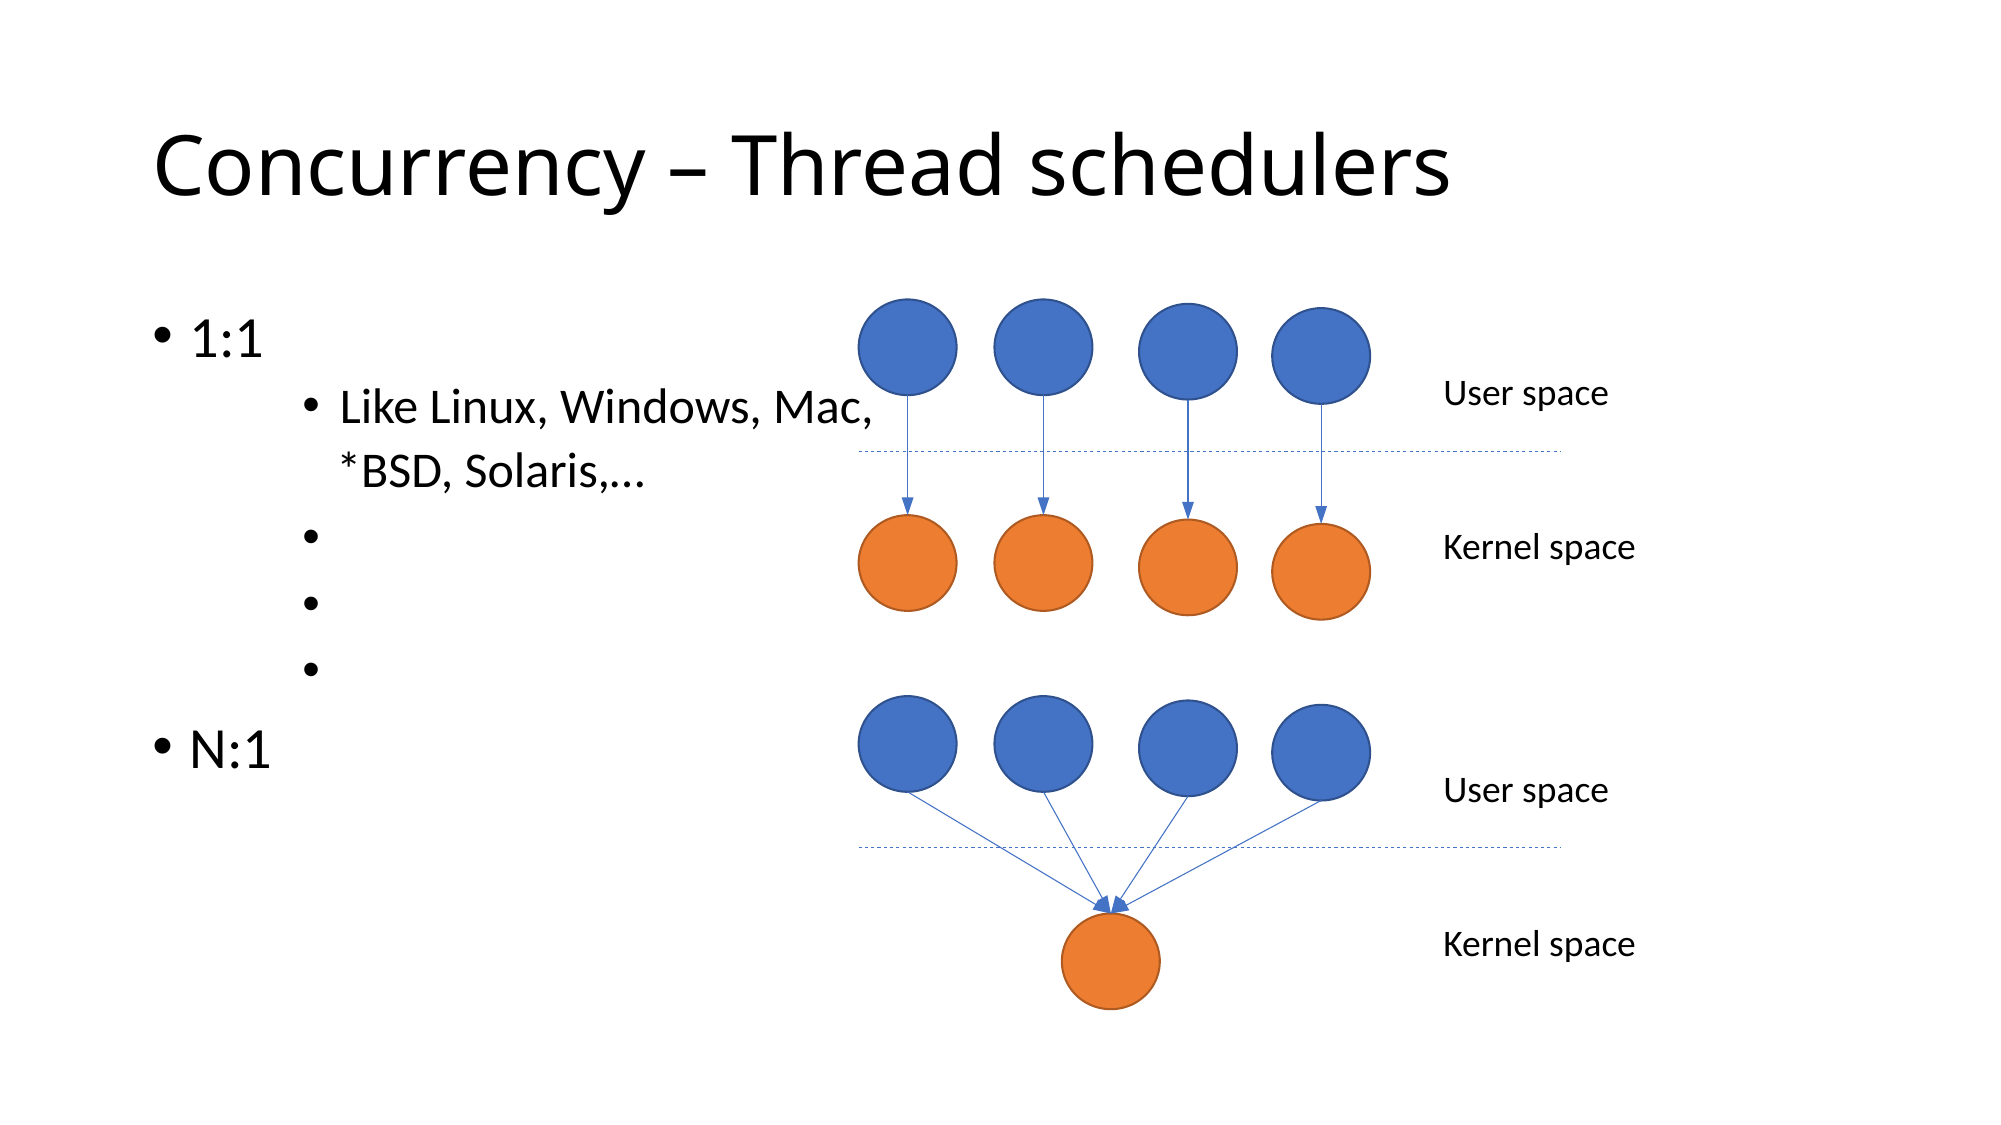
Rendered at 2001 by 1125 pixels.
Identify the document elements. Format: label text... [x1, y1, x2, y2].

list 1:1 Like Linux, Windows, Mac, *BSD, Solaris,… N:1 [137, 299, 1863, 1014]
text_box [1139, 519, 1237, 616]
text_box [994, 299, 1093, 396]
text_box [1139, 700, 1237, 797]
text_box [1061, 913, 1160, 1010]
text_box Kernel space [1428, 514, 1654, 576]
text_box [994, 515, 1093, 611]
text_box User space [1428, 757, 1627, 818]
text_box [994, 696, 1093, 792]
text_box [1139, 303, 1237, 400]
text_box [1272, 308, 1371, 404]
text_box [858, 299, 957, 396]
text_box Kernel space [1428, 911, 1654, 972]
text_box [1272, 523, 1371, 620]
text_box [858, 515, 957, 611]
text_box [858, 696, 957, 792]
title Concurrency – Thread schedulers [137, 59, 1863, 278]
text_box User space [1428, 360, 1627, 421]
text_box [1272, 704, 1371, 801]
